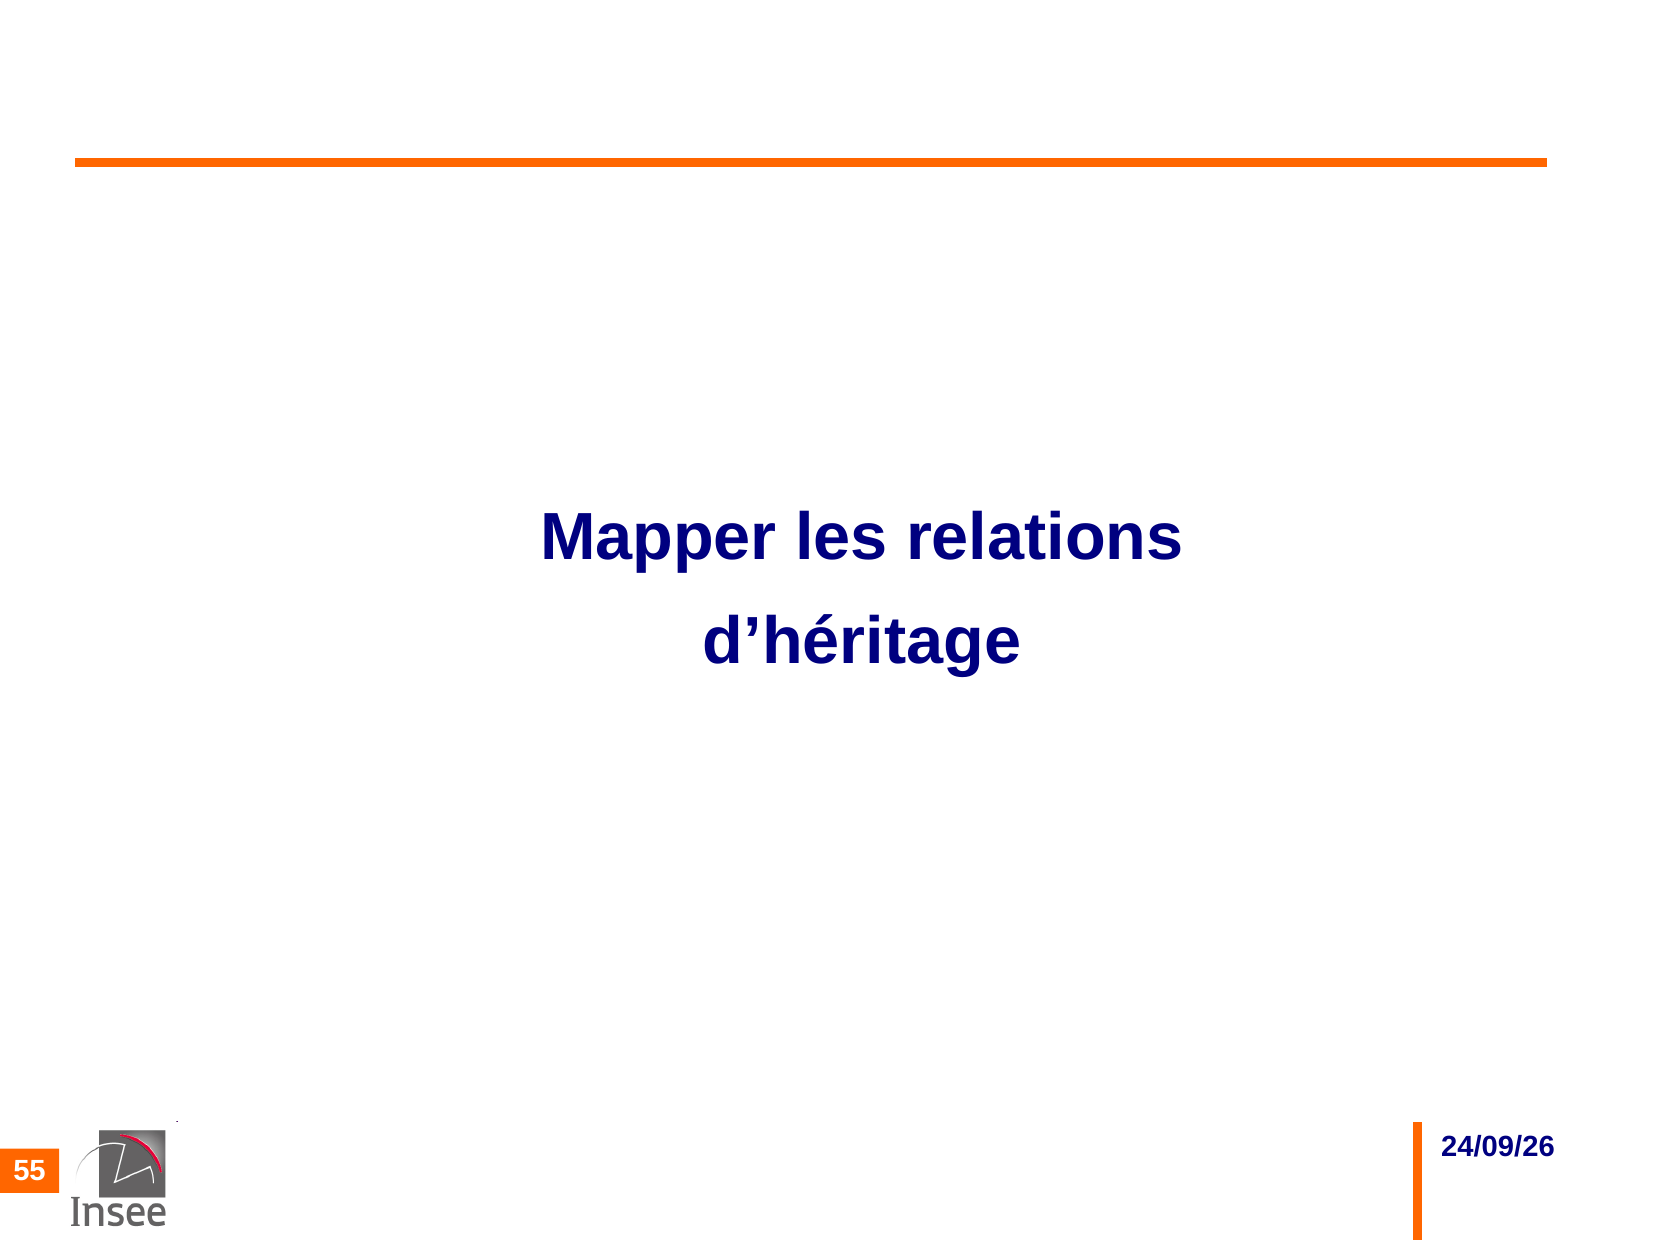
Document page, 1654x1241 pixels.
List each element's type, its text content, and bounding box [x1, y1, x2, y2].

list Mapper les relations d’héritage [82, 290, 1571, 1010]
picture [62, 1121, 178, 1241]
